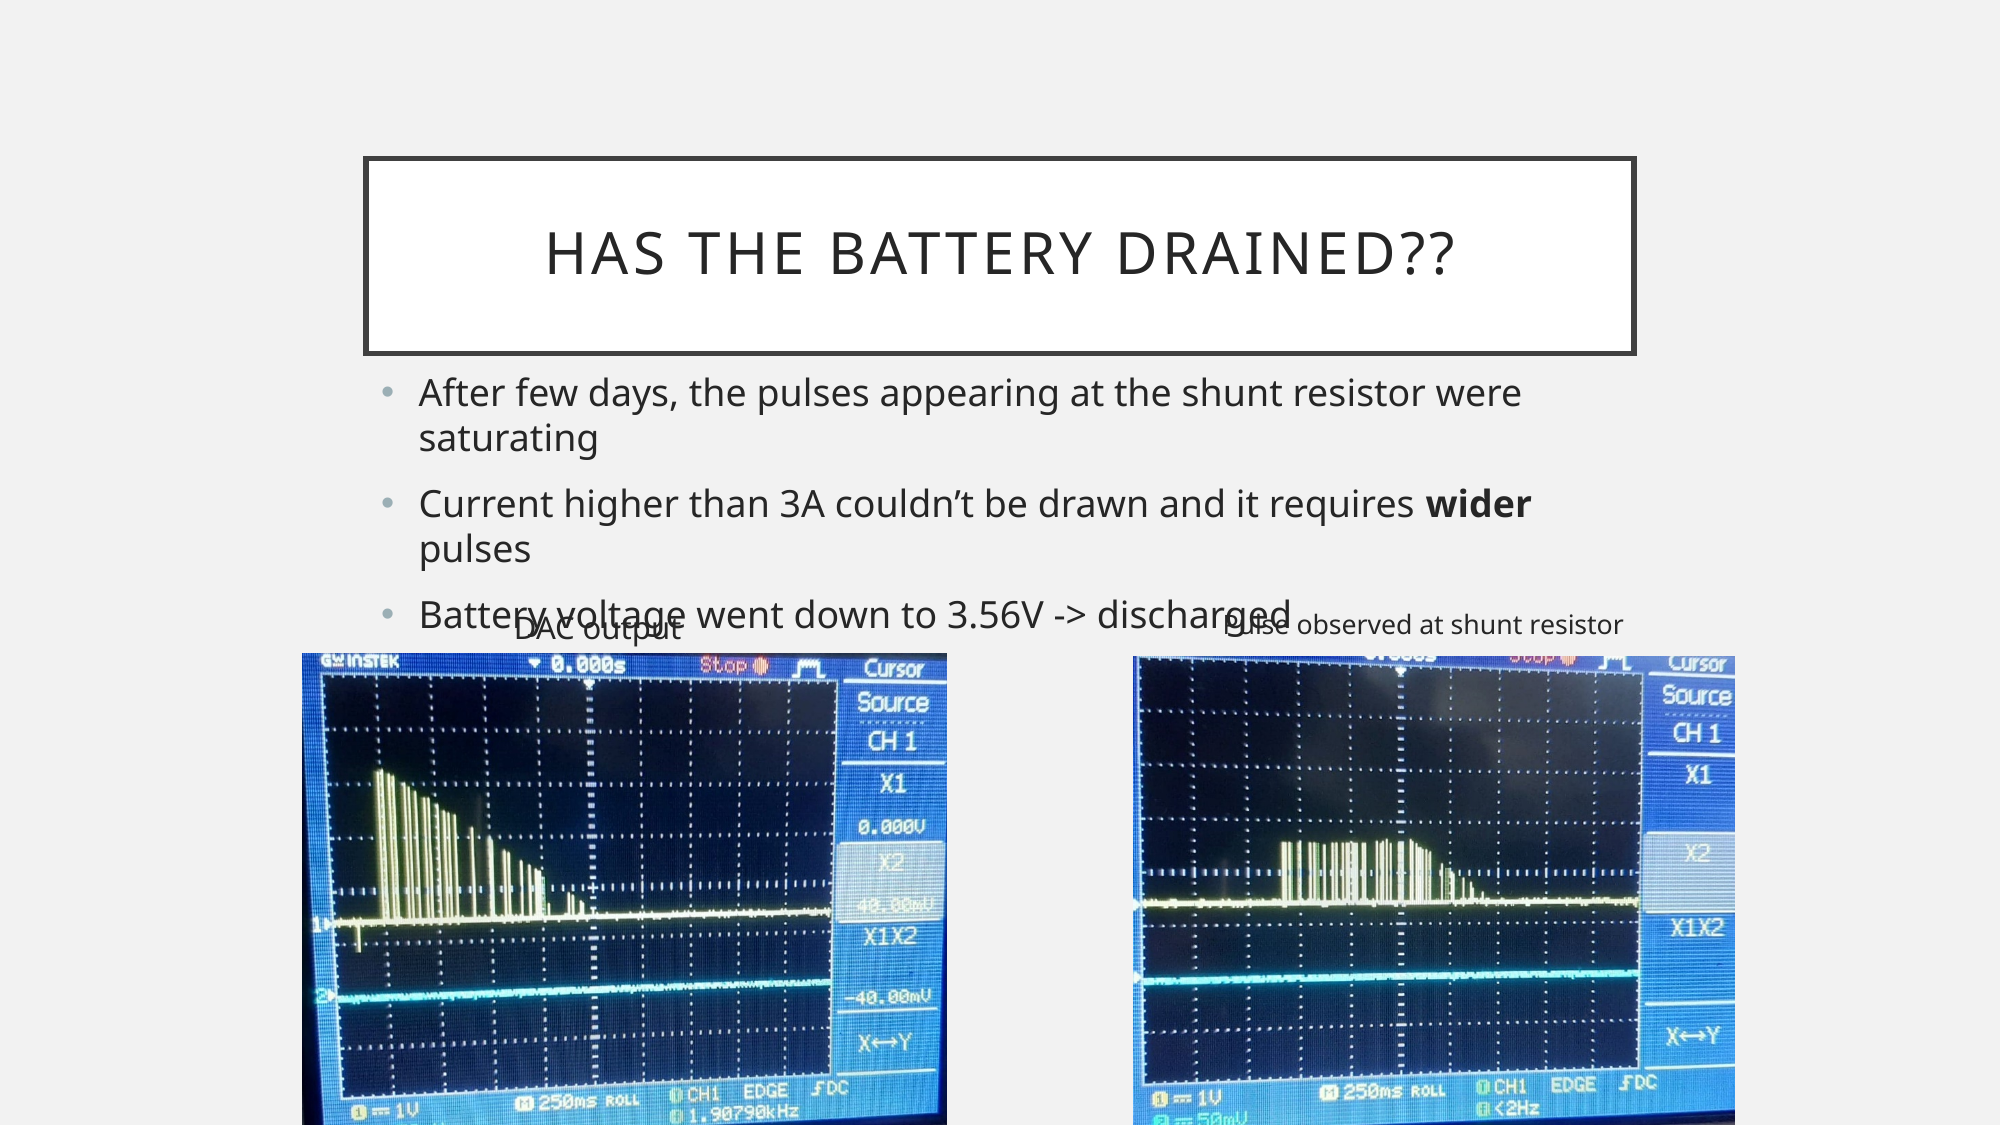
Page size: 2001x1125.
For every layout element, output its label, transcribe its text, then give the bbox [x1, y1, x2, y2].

title Has the battery drained?? [366, 158, 1634, 354]
text_box Pulse observed at shunt resistor [1207, 600, 1660, 674]
text_box DAC output [498, 600, 751, 654]
list After few days, the pulses appearing at the shunt resistor were saturating Current higher than 3A couldn’t be drawn and it requires wider pulses Battery voltage went down to 3.56V -> discharged [366, 361, 1634, 871]
picture [302, 653, 947, 1125]
picture [1133, 656, 1735, 1125]
